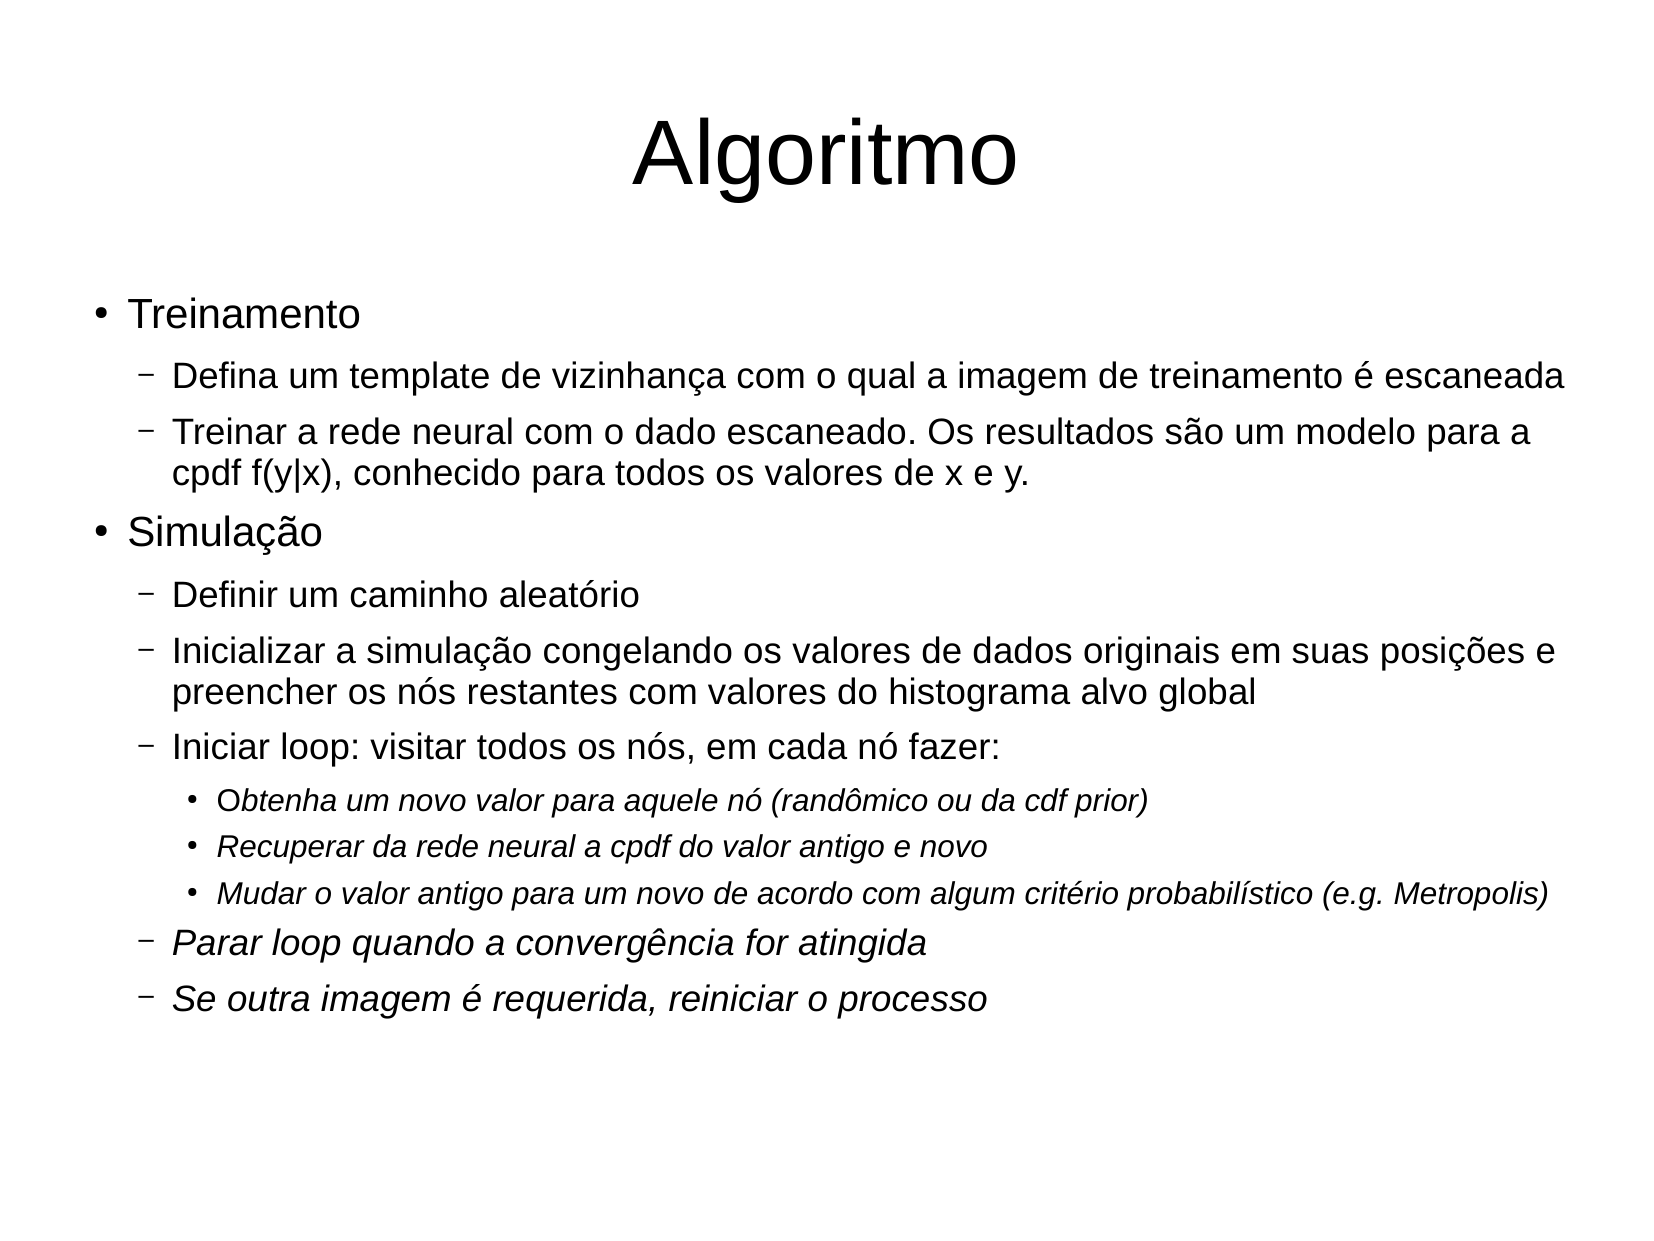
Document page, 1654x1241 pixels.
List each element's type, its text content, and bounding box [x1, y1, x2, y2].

title Algoritmo [82, 49, 1571, 257]
list Treinamento Defina um template de vizinhança com o qual a imagem de treinamento é escaneada Treinar a rede neural com o dado escaneado. Os resultados são um modelo para a cpdf f(y|x), conhecido para todos os valores de x e y. Simulação Definir um caminho aleatório Inicializar a simulação congelando os valores de dados originais em suas posições e preencher os nós restantes com valores do histograma alvo global Iniciar loop: visitar todos os nós, em cada nó fazer: Obtenha um novo valor para aquele nó (randômico ou da cdf prior) Recuperar da rede neural a cpdf do valor antigo e novo Mudar o valor antigo para um novo de acordo com algum critério probabilístico (e.g. Metropolis) Parar loop quando a convergência for atingida Se outra imagem é requerida, reiniciar o processo [82, 290, 1571, 1040]
